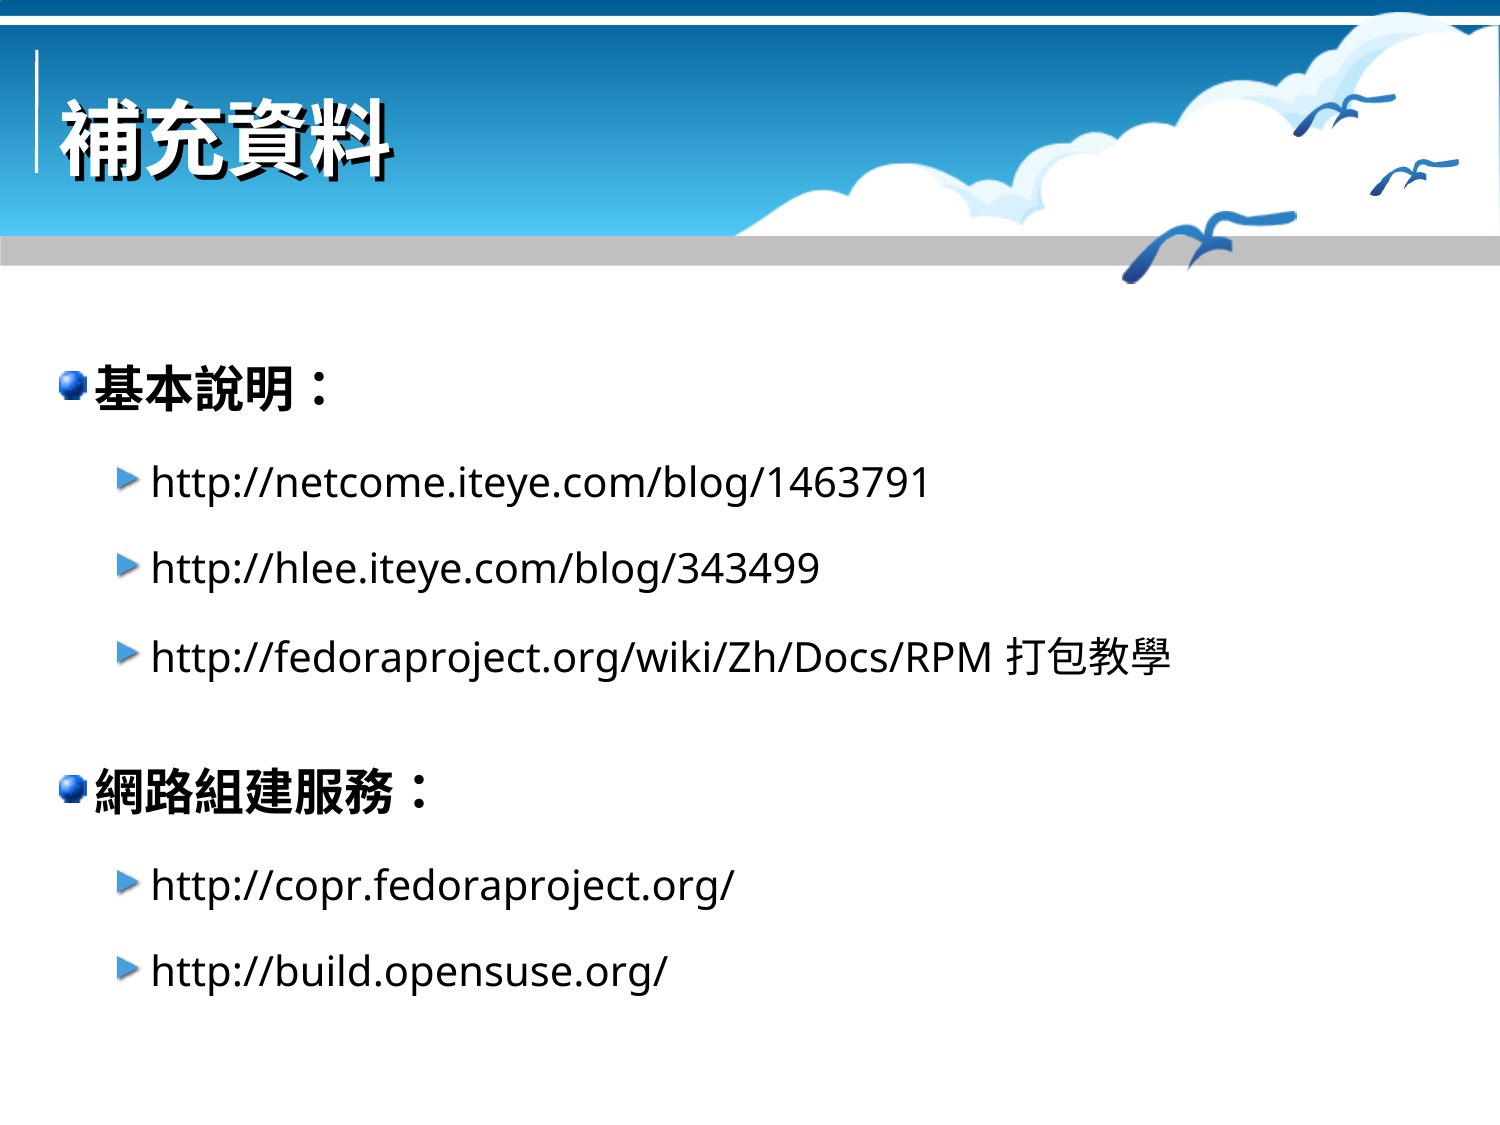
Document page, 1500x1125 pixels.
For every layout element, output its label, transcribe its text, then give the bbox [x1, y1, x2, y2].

title 補充資料 [59, 86, 1465, 186]
picture [730, 12, 1500, 284]
list 基本說明： http://netcome.iteye.com/blog/1463791 http://hlee.iteye.com/blog/343499 http://fedoraproject.org/wiki/Zh/Docs/RPM打包教學 網路組建服務： http://copr.fedoraproject.org/ http://build.opensuse.org/ [59, 312, 1447, 1123]
